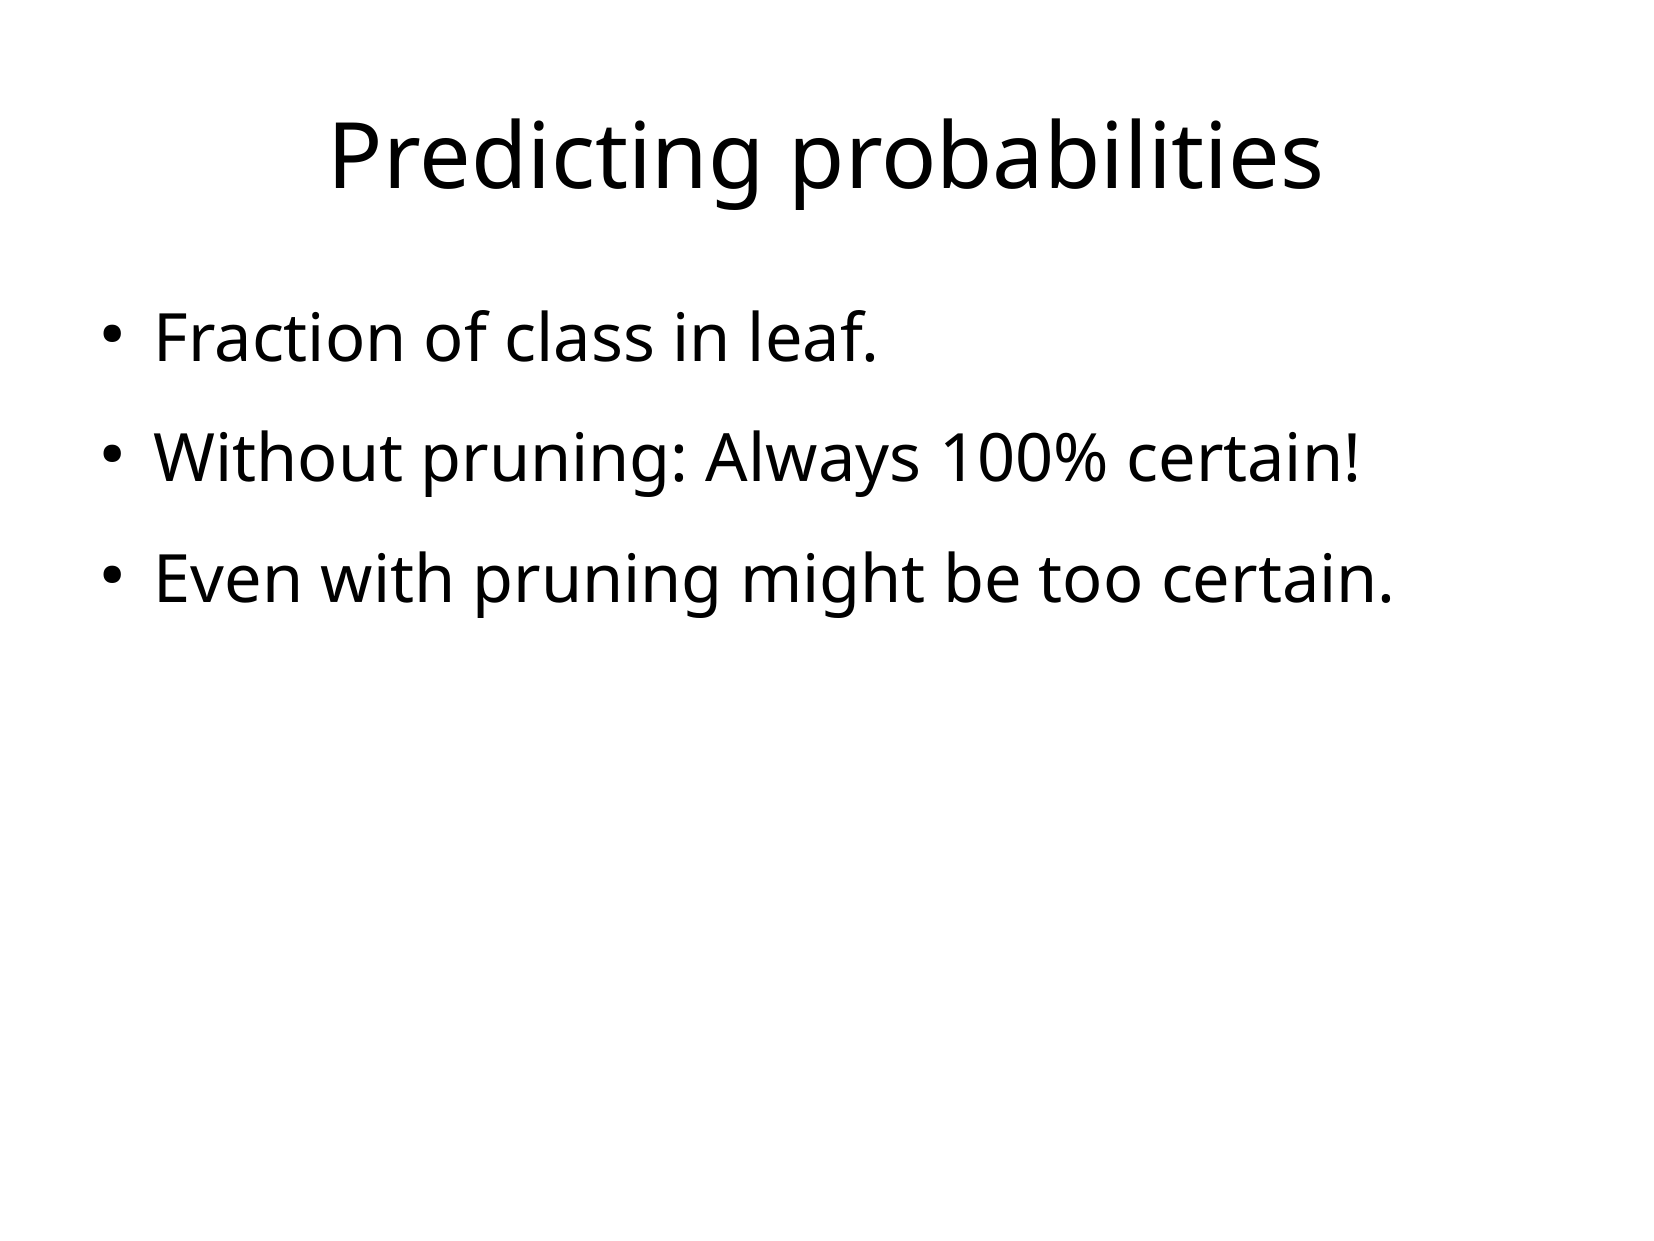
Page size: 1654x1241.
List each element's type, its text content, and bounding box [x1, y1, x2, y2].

list Fraction of class in leaf. Without pruning: Always 100% certain! Even with pruning might be too certain. [82, 290, 1571, 1010]
title Predicting probabilities [82, 49, 1571, 257]
